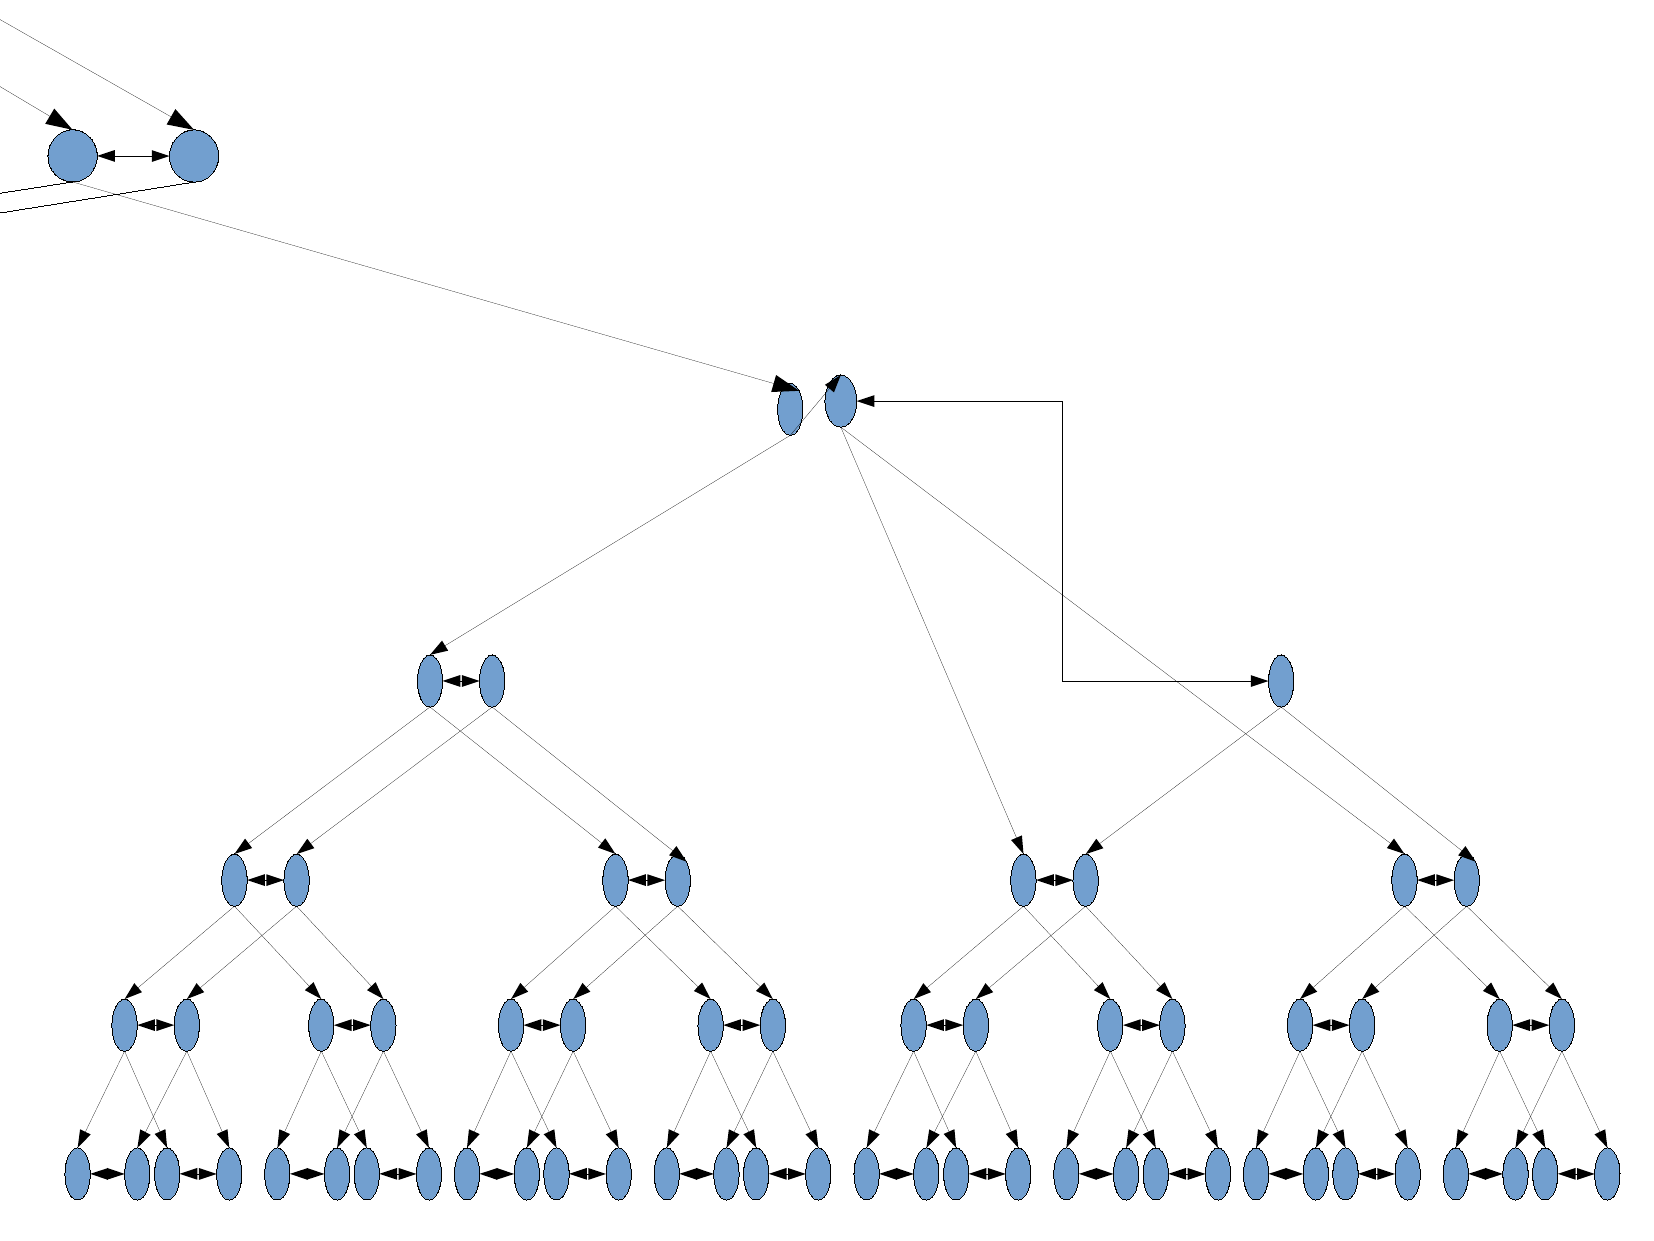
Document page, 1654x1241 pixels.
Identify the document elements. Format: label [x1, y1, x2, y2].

text_box [1143, 1147, 1169, 1200]
text_box [1532, 1148, 1558, 1200]
text_box [1303, 1148, 1329, 1201]
text_box [760, 999, 786, 1051]
text_box [416, 1147, 442, 1201]
text_box [1113, 1147, 1139, 1201]
text_box [913, 1147, 939, 1201]
text_box [221, 854, 248, 906]
text_box [963, 999, 989, 1052]
text_box [324, 1147, 350, 1201]
text_box [154, 1148, 180, 1200]
text_box [1072, 854, 1099, 906]
text_box [1205, 1148, 1231, 1201]
text_box [354, 1147, 380, 1200]
text_box [64, 1147, 91, 1200]
text_box [602, 854, 629, 906]
text_box [1005, 1148, 1031, 1201]
text_box [417, 655, 443, 707]
text_box [830, 375, 839, 381]
text_box [943, 1148, 969, 1200]
text_box [654, 1147, 680, 1200]
text_box [1502, 1147, 1529, 1201]
text_box [853, 1147, 880, 1200]
text_box [283, 854, 310, 906]
text_box [1391, 854, 1418, 906]
text_box [479, 654, 505, 707]
text_box [216, 1147, 242, 1201]
text_box [264, 1147, 290, 1200]
text_box [514, 1148, 540, 1201]
text_box [606, 1147, 632, 1201]
text_box [1243, 1147, 1269, 1200]
text_box [790, 383, 799, 390]
text_box [824, 374, 857, 427]
text_box [1159, 999, 1186, 1052]
text_box [174, 999, 200, 1052]
text_box [1053, 1147, 1079, 1200]
text_box [743, 1148, 769, 1200]
text_box [308, 999, 334, 1052]
text_box [1454, 857, 1480, 906]
text_box [370, 999, 397, 1052]
text_box [1349, 999, 1375, 1052]
text_box [713, 1147, 740, 1201]
text_box [498, 999, 524, 1051]
text_box [900, 999, 927, 1052]
text_box [1010, 854, 1037, 906]
text_box [1097, 999, 1123, 1052]
text_box [560, 999, 586, 1052]
text_box [543, 1147, 570, 1200]
text_box [1332, 1147, 1359, 1200]
text_box [1268, 654, 1294, 707]
text_box [454, 1147, 480, 1200]
text_box [111, 999, 138, 1052]
text_box [1443, 1148, 1469, 1200]
text_box [47, 129, 98, 182]
text_box [1395, 1147, 1421, 1201]
text_box [665, 857, 691, 906]
text_box [1287, 999, 1313, 1051]
text_box [1549, 999, 1575, 1051]
text_box [777, 391, 803, 435]
text_box [805, 1147, 831, 1201]
text_box [1594, 1147, 1621, 1201]
text_box [697, 999, 724, 1052]
text_box [791, 424, 801, 436]
text_box [1487, 999, 1513, 1052]
text_box [124, 1147, 150, 1201]
text_box [169, 129, 219, 183]
